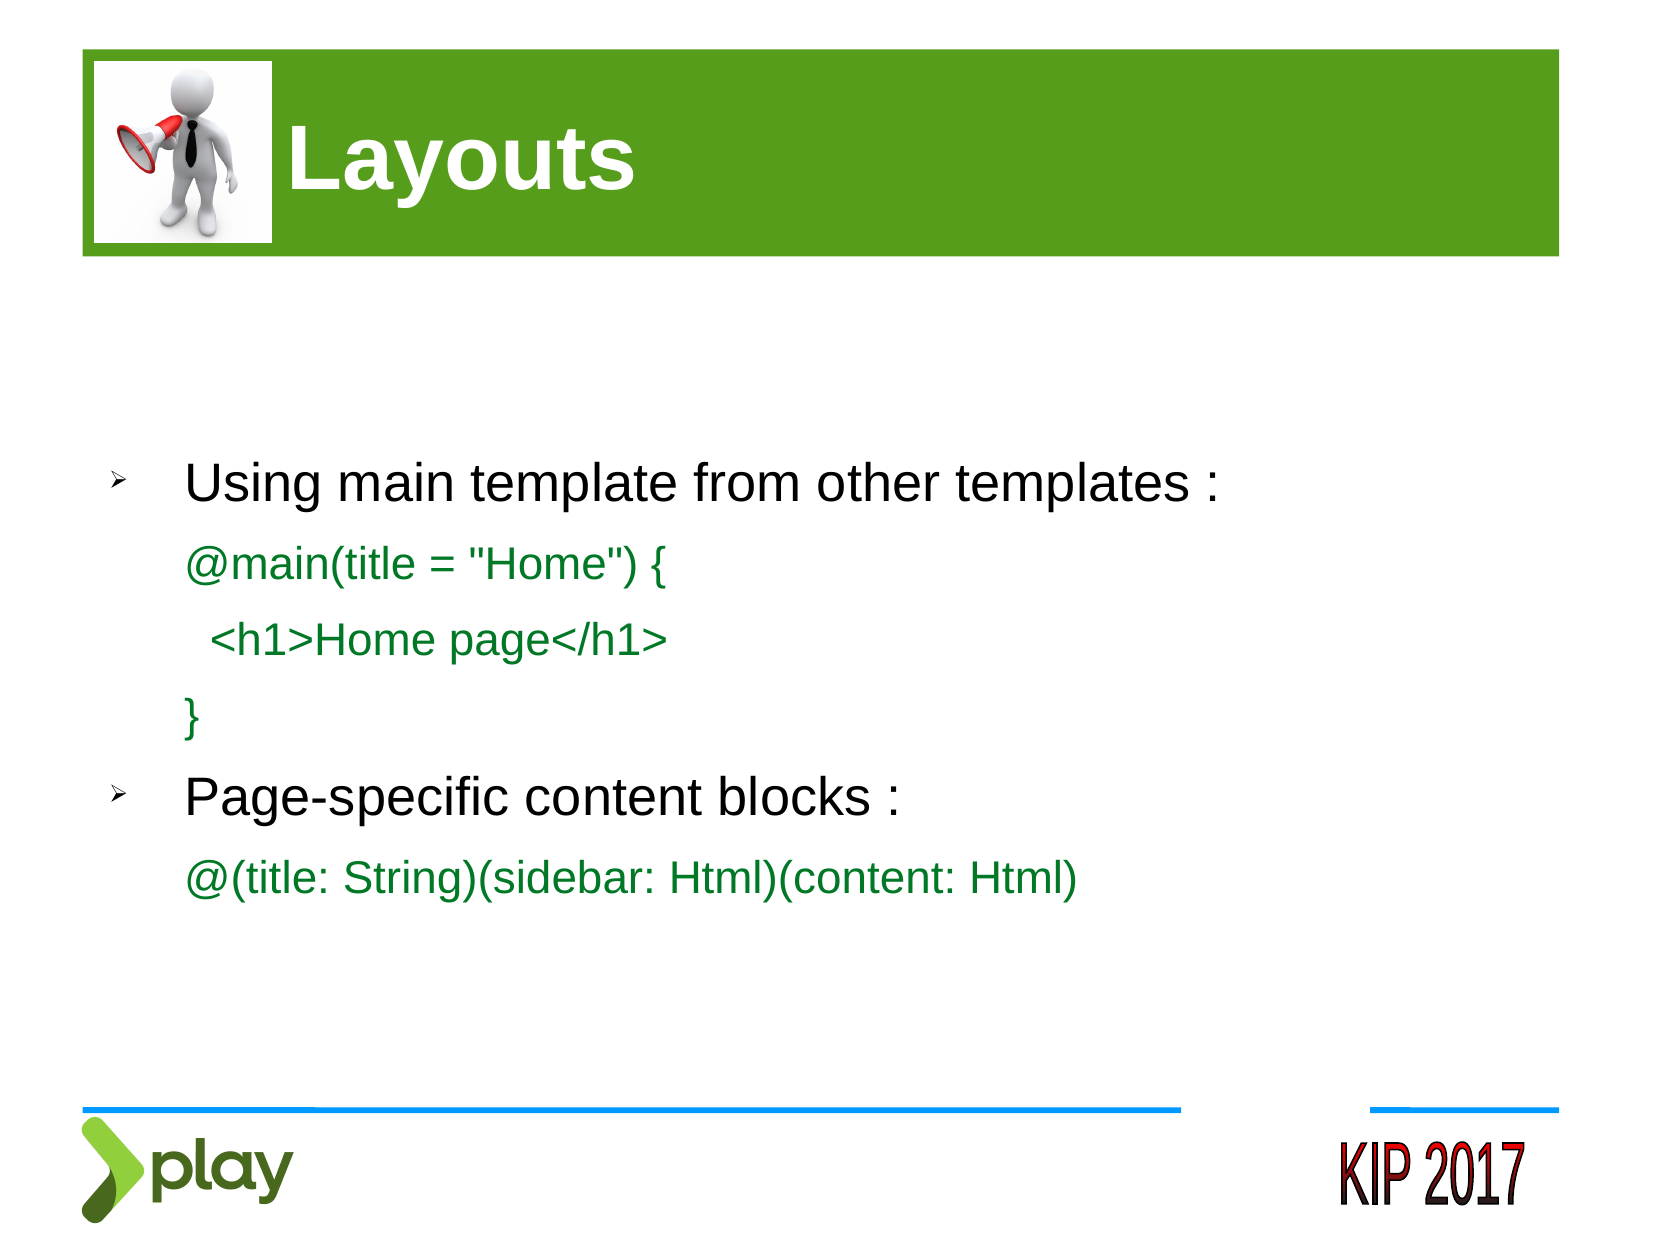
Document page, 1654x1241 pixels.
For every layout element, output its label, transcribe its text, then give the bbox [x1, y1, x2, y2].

picture [68, 1111, 302, 1229]
picture [94, 61, 272, 243]
text_box Using main template from other templates : @main(title = "Home") { <h1>Home page</h1> } Page-specific content blocks : @(title: String)(sidebar: Html)(content: Html) [94, 295, 1571, 1061]
title Layouts [82, 49, 1560, 257]
